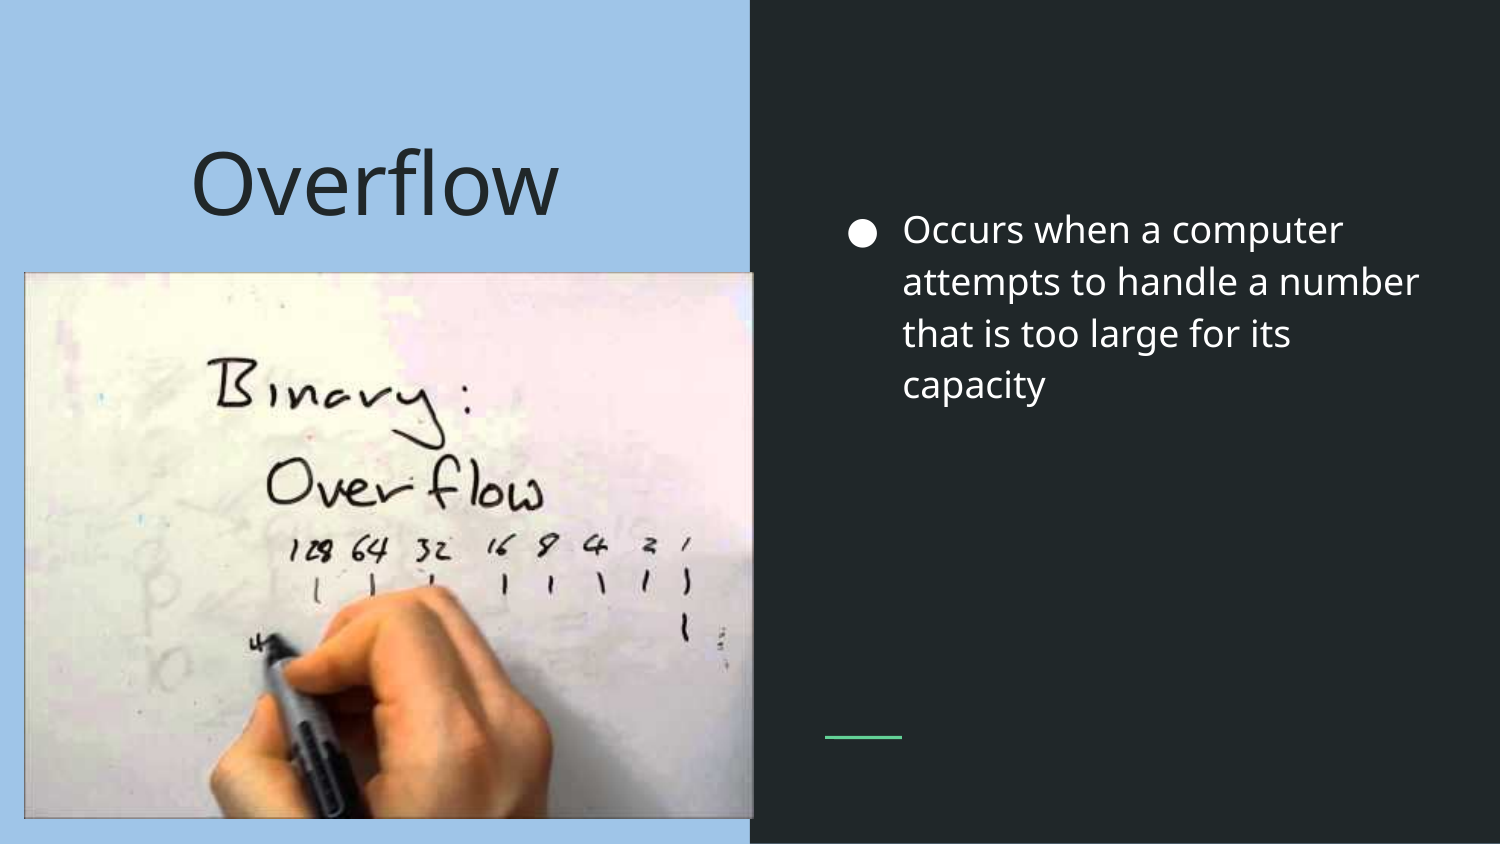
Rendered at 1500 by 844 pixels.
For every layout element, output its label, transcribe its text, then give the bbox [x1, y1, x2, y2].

list Occurs when a computer attempts to handle a number that is too large for its capacity [812, 0, 1442, 607]
picture [24, 272, 754, 819]
title Overflow [43, 0, 708, 248]
